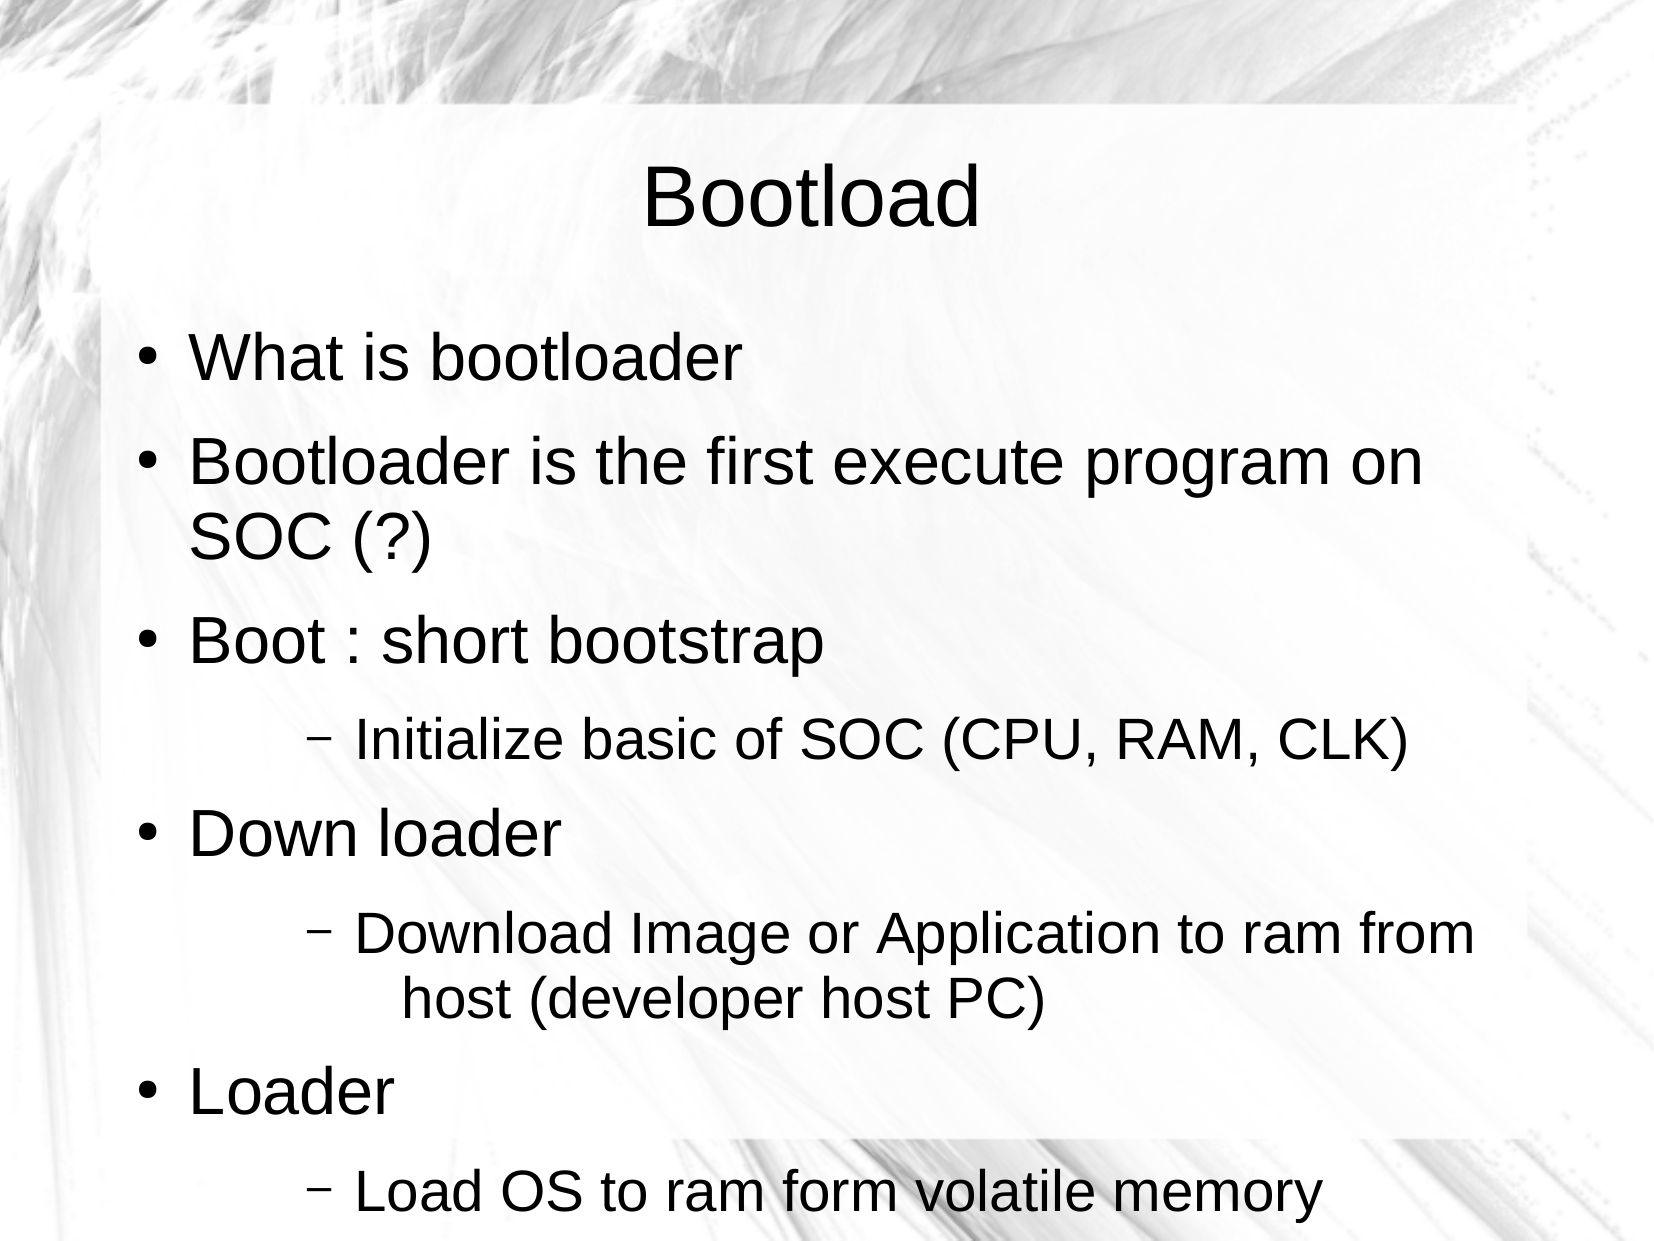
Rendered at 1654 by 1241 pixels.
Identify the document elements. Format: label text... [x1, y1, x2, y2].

title Bootload [118, 112, 1506, 281]
picture [0, 0, 1654, 1241]
list What is bootloader Bootloader is the first execute program on SOC (?) Boot : short bootstrap Initialize basic of SOC (CPU, RAM, CLK) Down loader Download Image or Application to ram from host (developer host PC) Loader Load OS to ram form volatile memory [118, 319, 1571, 1224]
